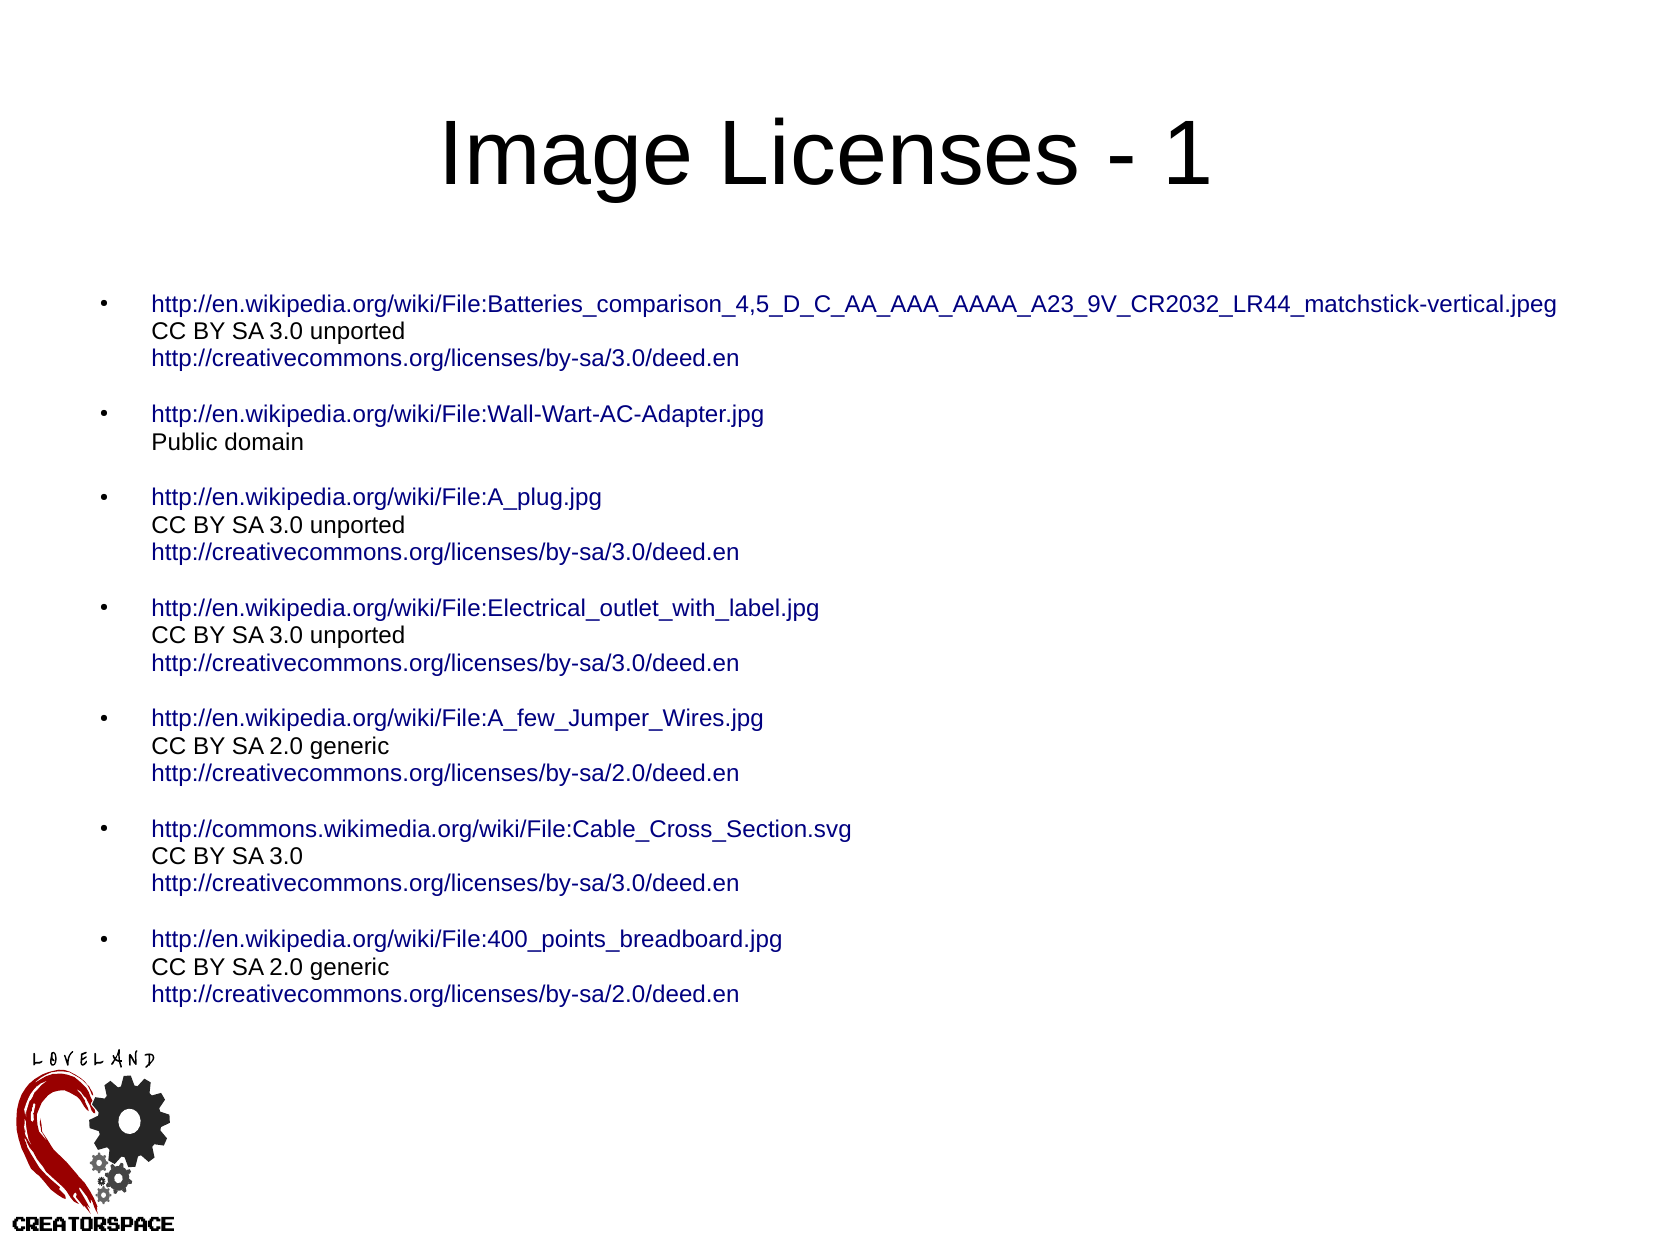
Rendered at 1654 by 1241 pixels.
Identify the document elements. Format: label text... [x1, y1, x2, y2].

title Image Licenses - 1 [82, 49, 1571, 257]
list http://en.wikipedia.org/wiki/File:Batteries_comparison_4,5_D_C_AA_AAA_AAAA_A23_9V_CR2032_LR44_matchstick-vertical.jpegCC BY SA 3.0 unported http://creativecommons.org/licenses/by-sa/3.0/deed.en http://en.wikipedia.org/wiki/File:Wall-Wart-AC-Adapter.jpg Public domain http://en.wikipedia.org/wiki/File:A_plug.jpg CC BY SA 3.0 unported http://creativecommons.org/licenses/by-sa/3.0/deed.en http://en.wikipedia.org/wiki/File:Electrical_outlet_with_label.jpg CC BY SA 3.0 unported http://creativecommons.org/licenses/by-sa/3.0/deed.en http://en.wikipedia.org/wiki/File:A_few_Jumper_Wires.jpg CC BY SA 2.0 generic http://creativecommons.org/licenses/by-sa/2.0/deed.en http://commons.wikimedia.org/wiki/File:Cable_Cross_Section.svg CC BY SA 3.0 http://creativecommons.org/licenses/by-sa/3.0/deed.en http://en.wikipedia.org/wiki/File:400_points_breadboard.jpg CC BY SA 2.0 generic http://creativecommons.org/licenses/by-sa/2.0/deed.en [82, 290, 1571, 1010]
